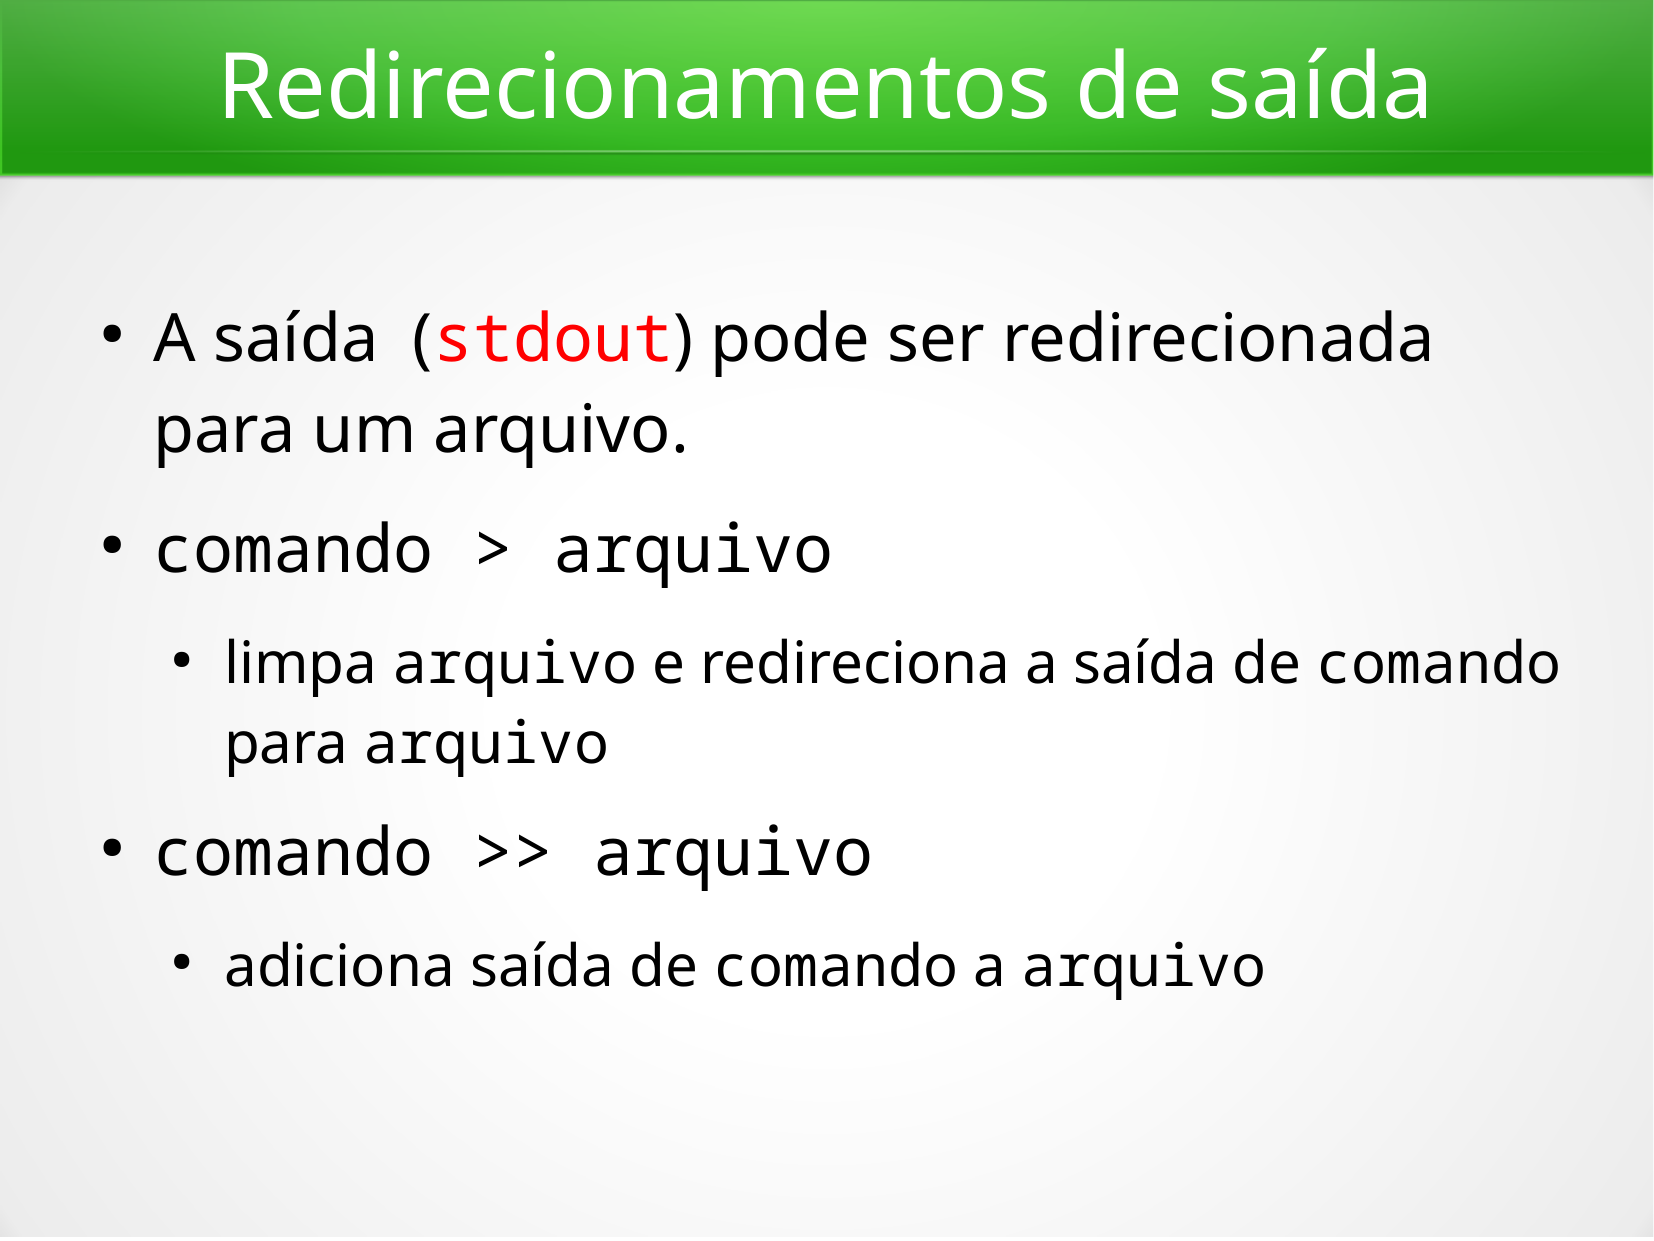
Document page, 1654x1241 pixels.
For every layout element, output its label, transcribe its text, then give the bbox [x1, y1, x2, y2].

title Redirecionamentos de saída [82, 11, 1571, 154]
list A saída (stdout) pode ser redirecionada para um arquivo. comando > arquivo limpa arquivo e redireciona a saída de comando para arquivo comando >> arquivo adiciona saída de comando a arquivo [82, 290, 1571, 1010]
picture [0, 0, 1654, 1237]
